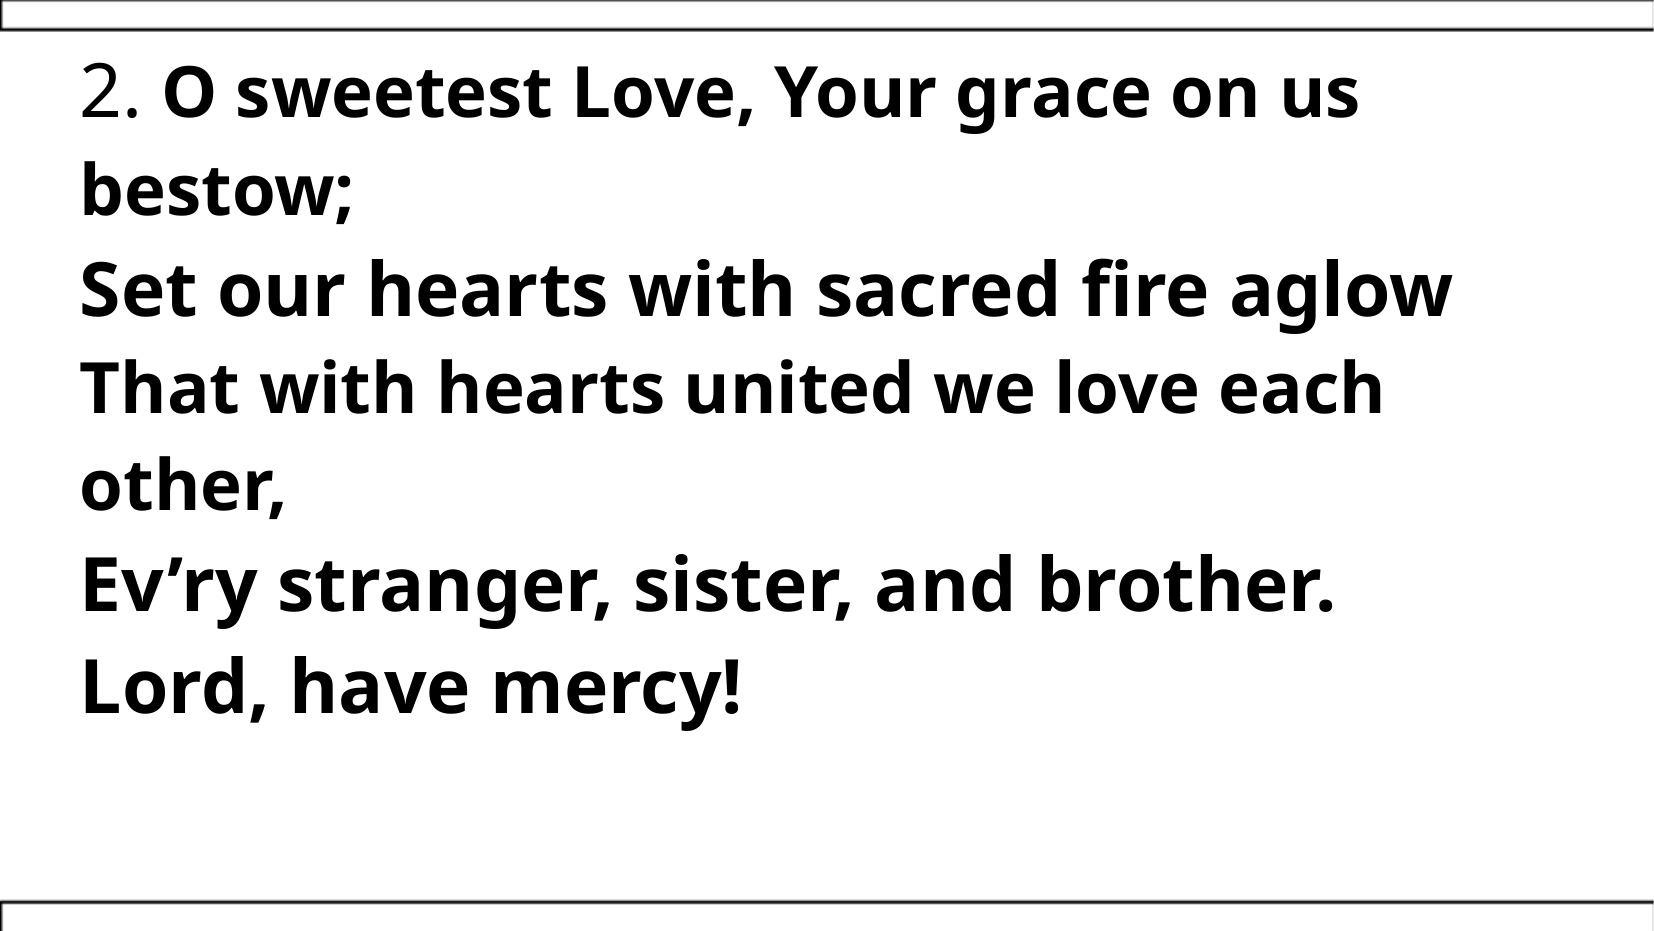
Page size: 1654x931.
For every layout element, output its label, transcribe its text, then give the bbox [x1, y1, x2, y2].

picture [0, 0, 1654, 931]
text_box 2. O sweetest Love, Your grace on us bestow; Set our hearts with sacred fire aglow That with hearts united we love each other, Ev’ry stranger, sister, and brother. Lord, have mercy! [65, 29, 1596, 541]
